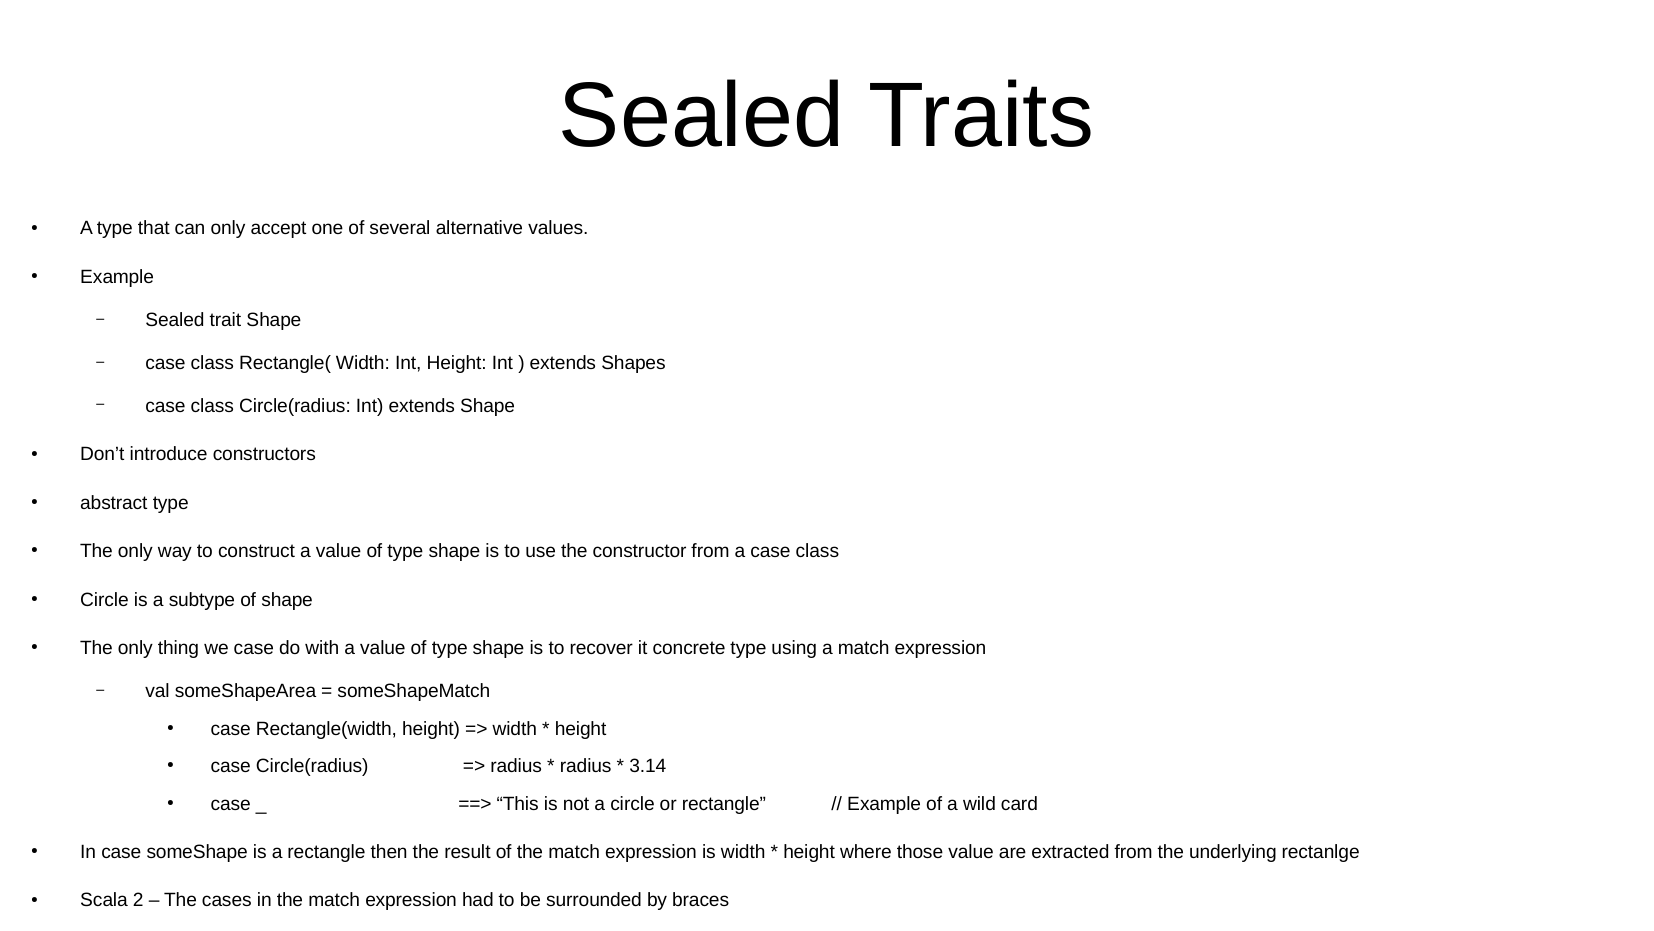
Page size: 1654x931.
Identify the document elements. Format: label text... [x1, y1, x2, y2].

title Sealed Traits [82, 37, 1571, 193]
list A type that can only accept one of several alternative values. Example Sealed trait Shape case class Rectangle( Width: Int, Height: Int ) extends Shapes case class Circle(radius: Int) extends Shape Don’t introduce constructors abstract type The only way to construct a value of type shape is to use the constructor from a case class Circle is a subtype of shape The only thing we case do with a value of type shape is to recover it concrete type using a match expression val someShapeArea = someShapeMatch case Rectangle(width, height) => width * height case Circle(radius) => radius * radius * 3.14 case _ ==> “This is not a circle or rectangle” // Example of a wild card In case someShape is a rectangle then the result of the match expression is width * height where those value are extracted from the underlying rectanlge Scala 2 – The cases in the match expression had to be surrounded by braces [15, 217, 1571, 916]
